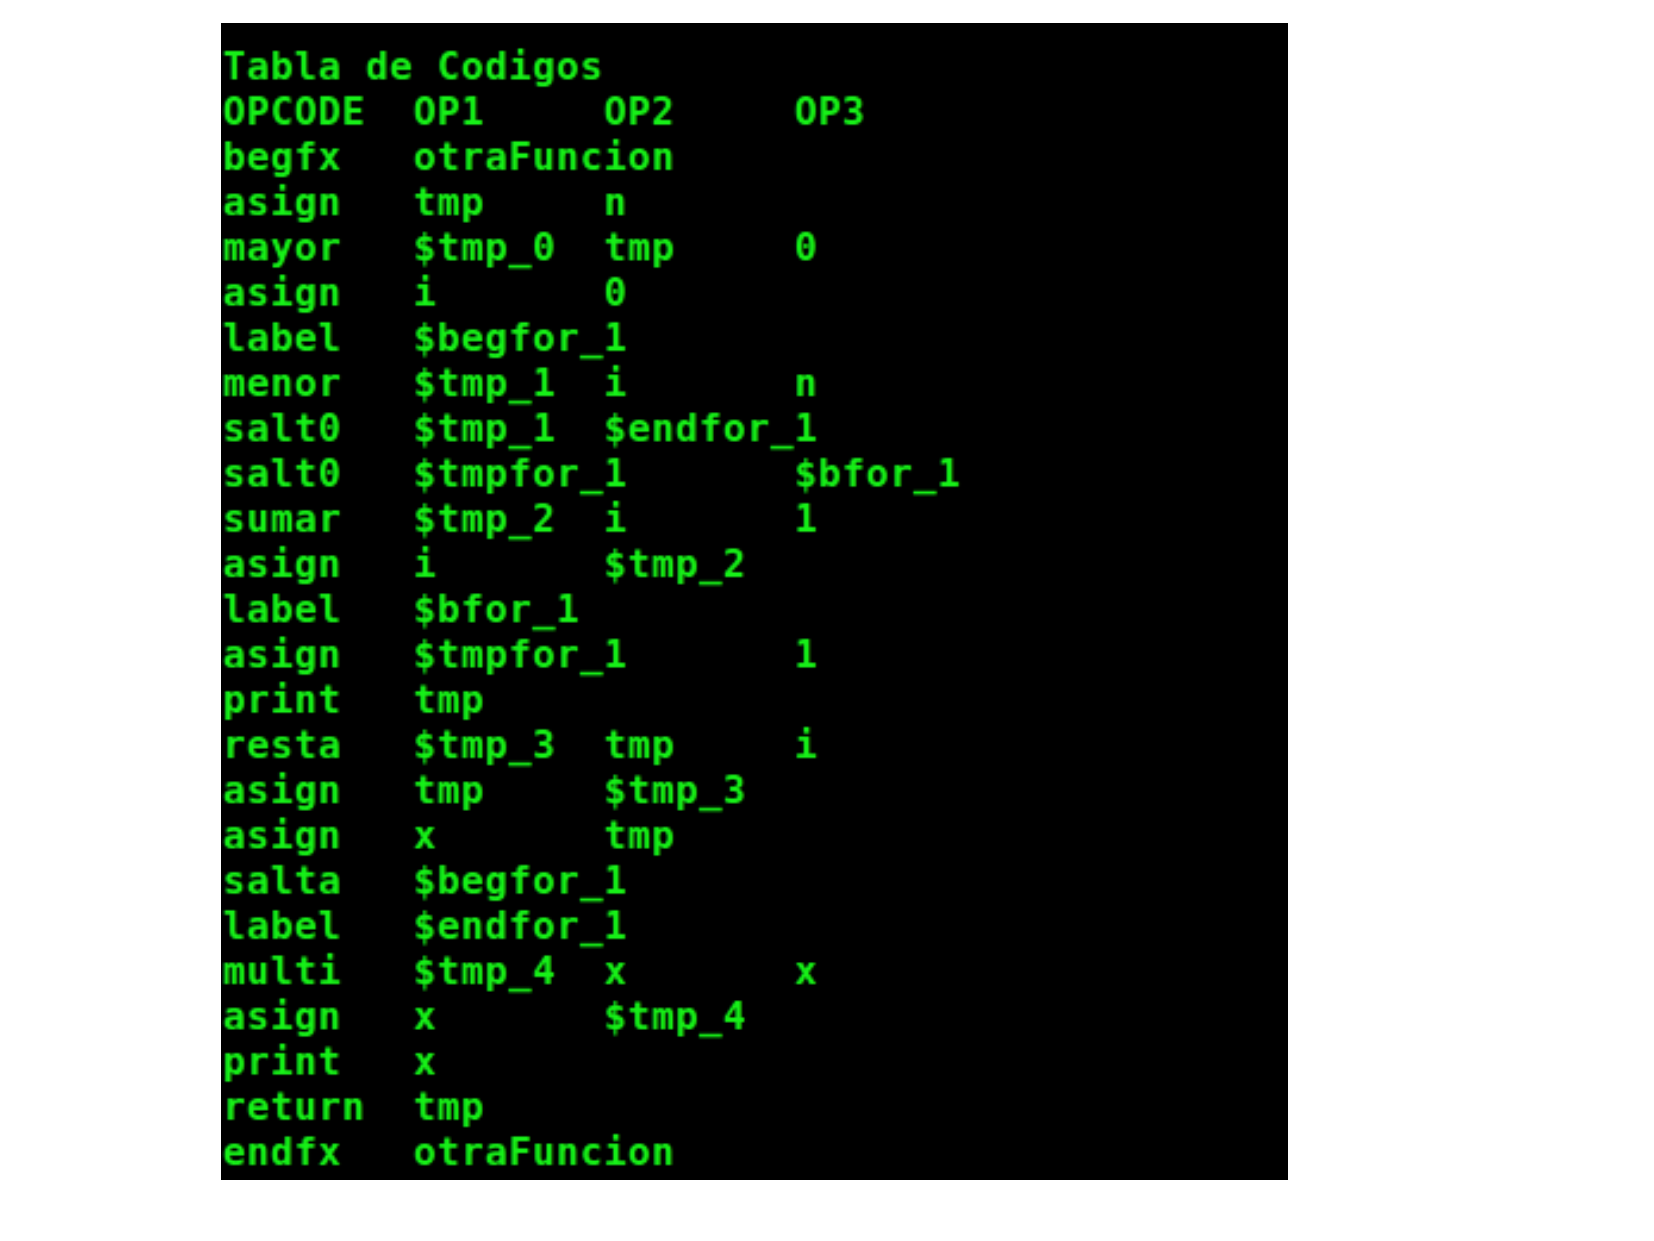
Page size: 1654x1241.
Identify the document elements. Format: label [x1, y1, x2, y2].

picture [221, 23, 1288, 1181]
